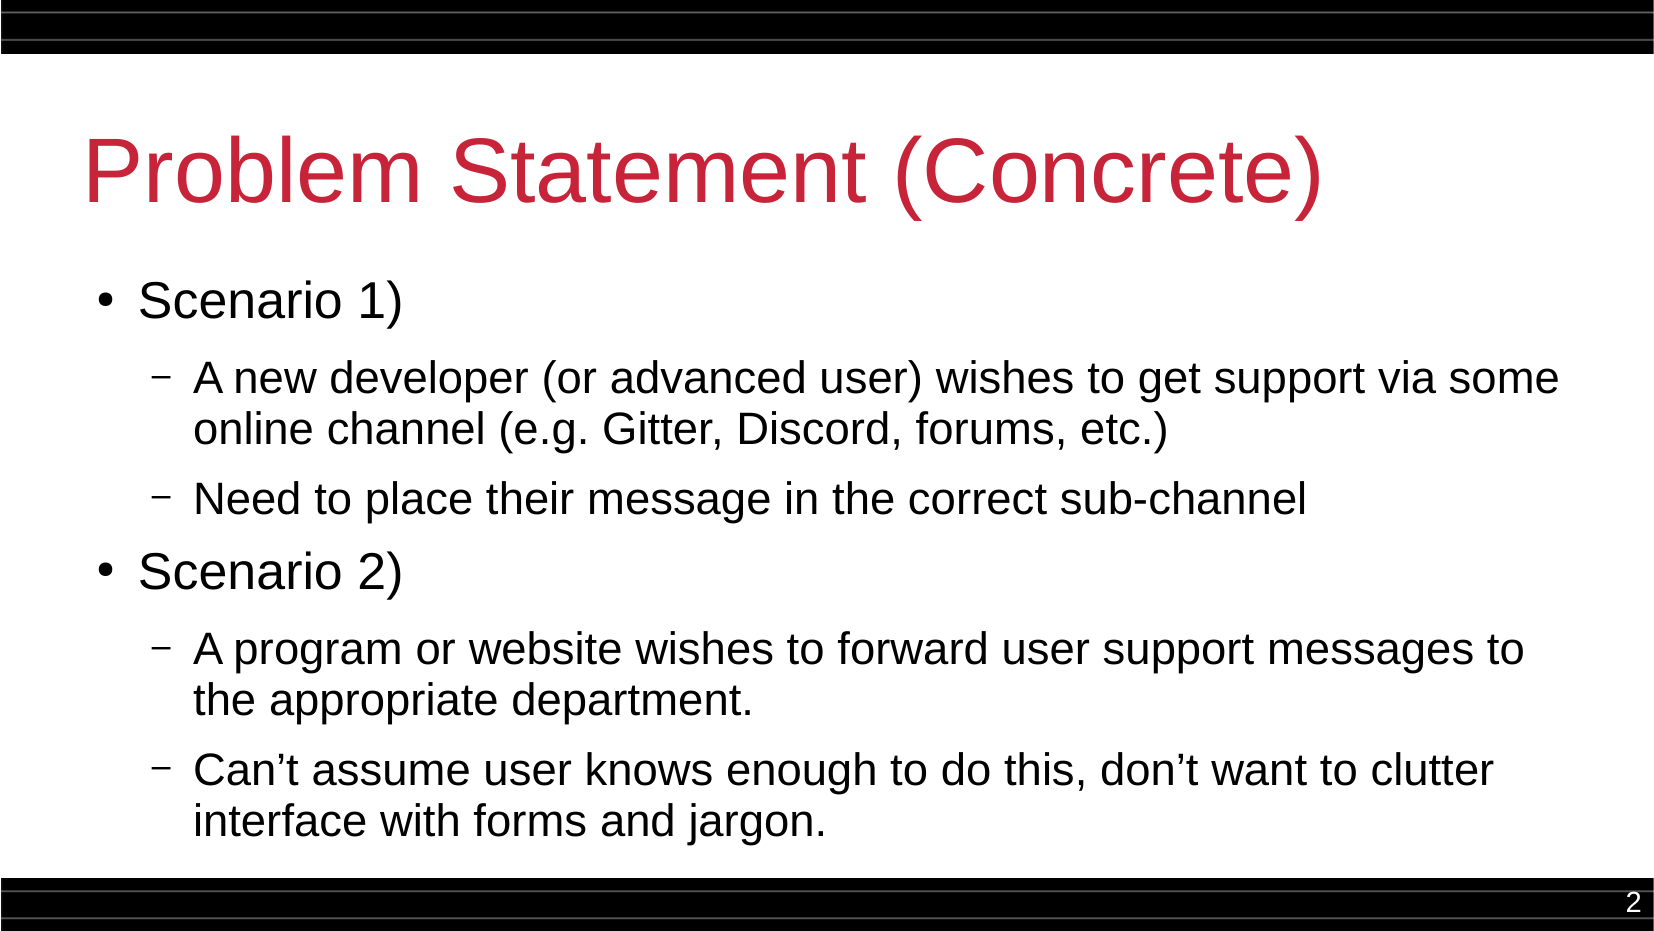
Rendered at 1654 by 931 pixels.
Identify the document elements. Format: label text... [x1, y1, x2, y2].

title Problem Statement (Concrete) [82, 92, 1571, 249]
list Scenario 1) A new developer (or advanced user) wishes to get support via some online channel (e.g. Gitter, Discord, forums, etc.) Need to place their message in the correct sub-channel Scenario 2) A program or website wishes to forward user support messages to the appropriate department. Can’t assume user knows enough to do this, don’t want to clutter interface with forms and jargon. [82, 271, 1571, 851]
picture [1, 0, 1654, 54]
picture [1, 878, 1654, 931]
